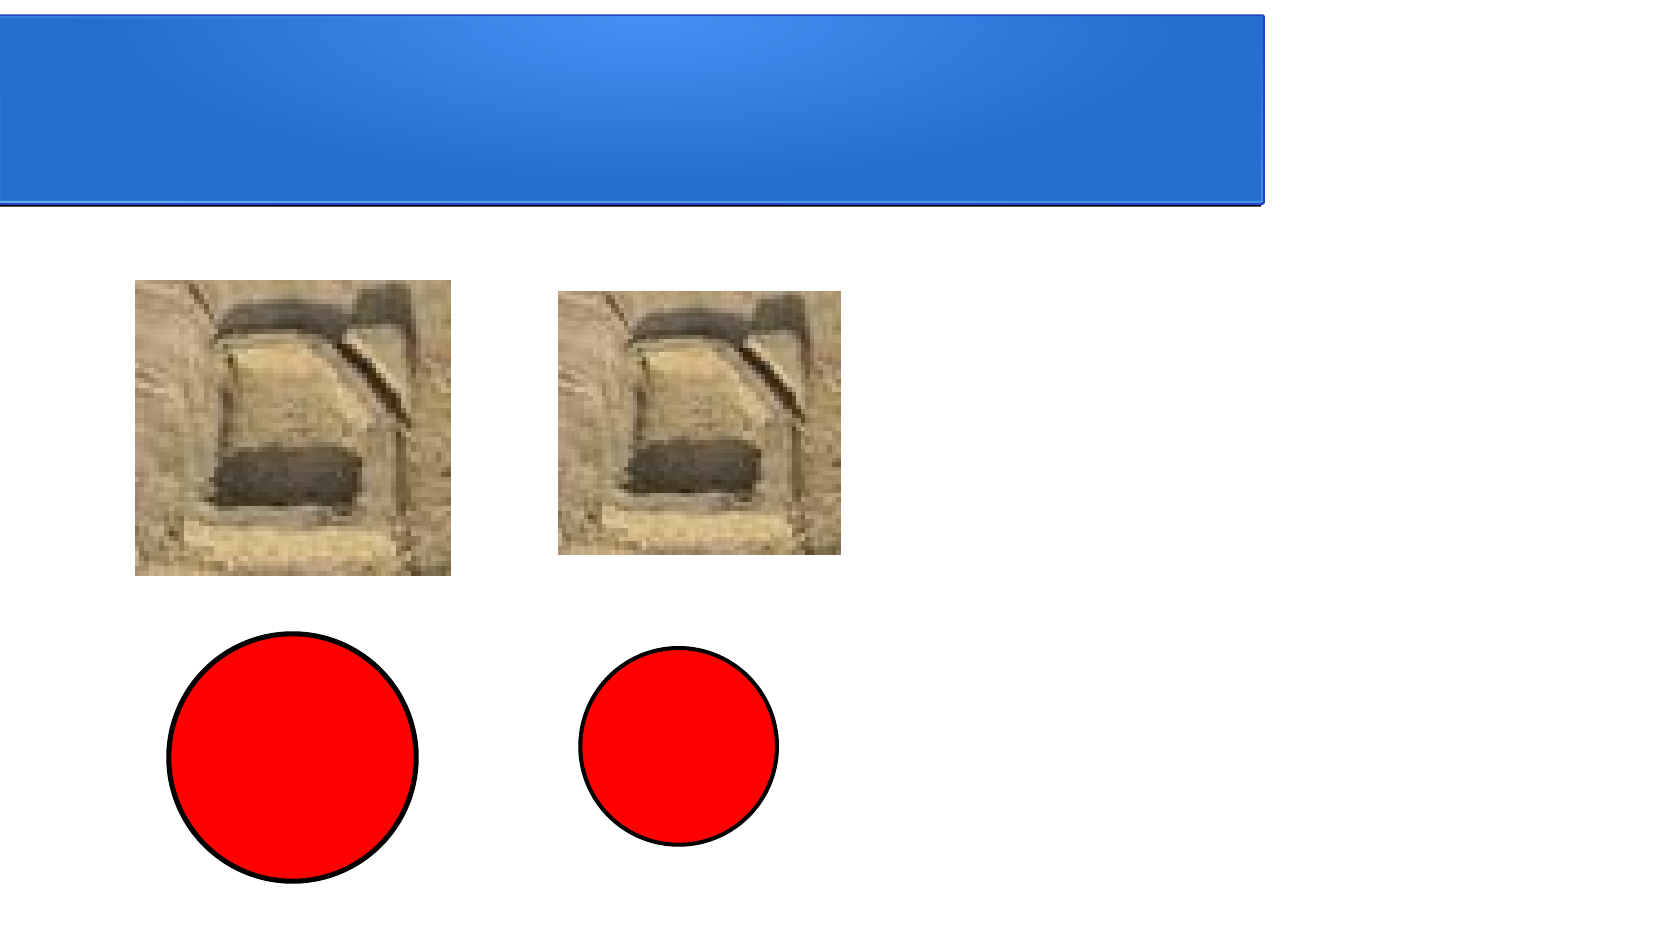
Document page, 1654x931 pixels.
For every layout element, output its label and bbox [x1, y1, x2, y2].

picture [577, 645, 781, 848]
picture [135, 280, 451, 576]
picture [165, 630, 421, 886]
picture [558, 291, 841, 556]
